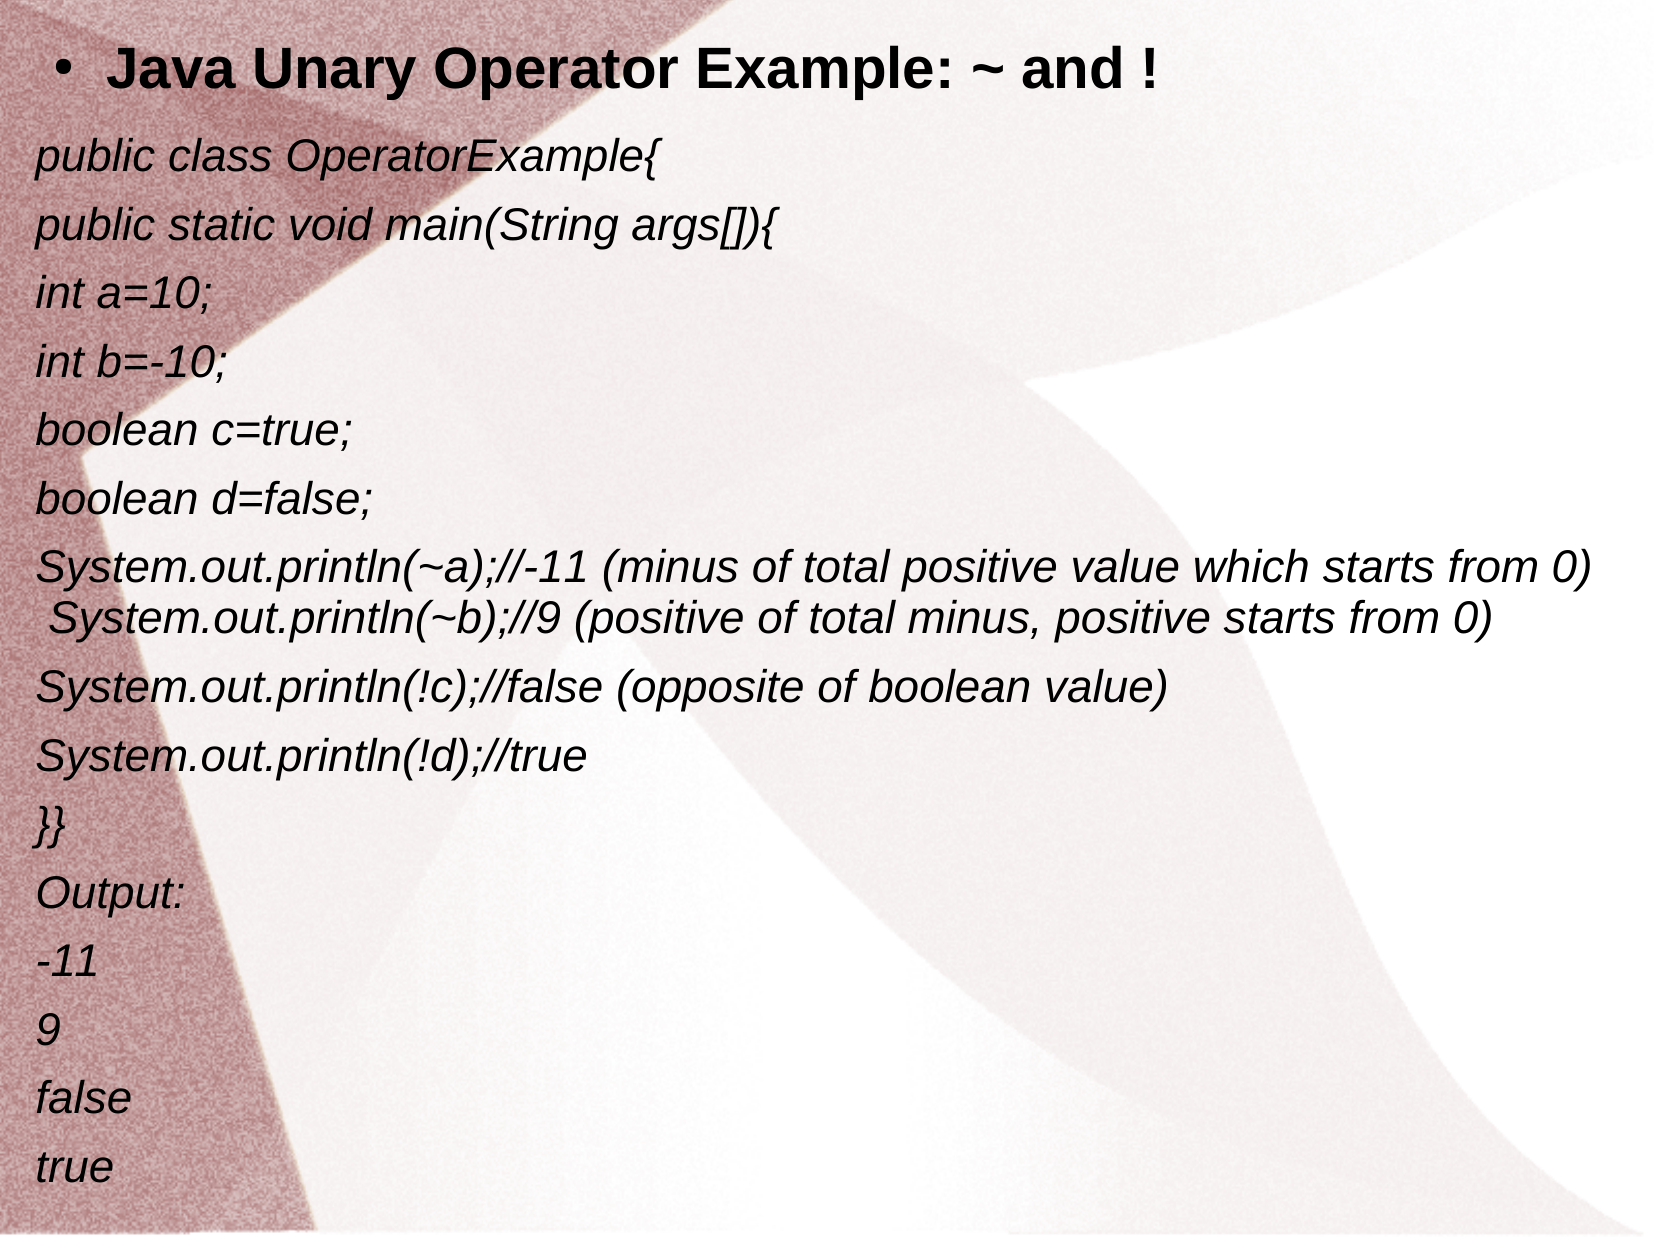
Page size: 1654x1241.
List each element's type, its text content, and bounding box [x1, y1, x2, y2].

list Java Unary Operator Example: ~ and ! public class OperatorExample{ public static void main(String args[]){ int a=10; int b=-10; boolean c=true; boolean d=false; System.out.println(~a);//-11 (minus of total positive value which starts from 0) System.out.println(~b);//9 (positive of total minus, positive starts from 0) System.out.println(!c);//false (opposite of boolean value) System.out.println(!d);//true }} Output: -11 9 false true [35, 35, 1601, 1193]
picture [0, 0, 1654, 1241]
